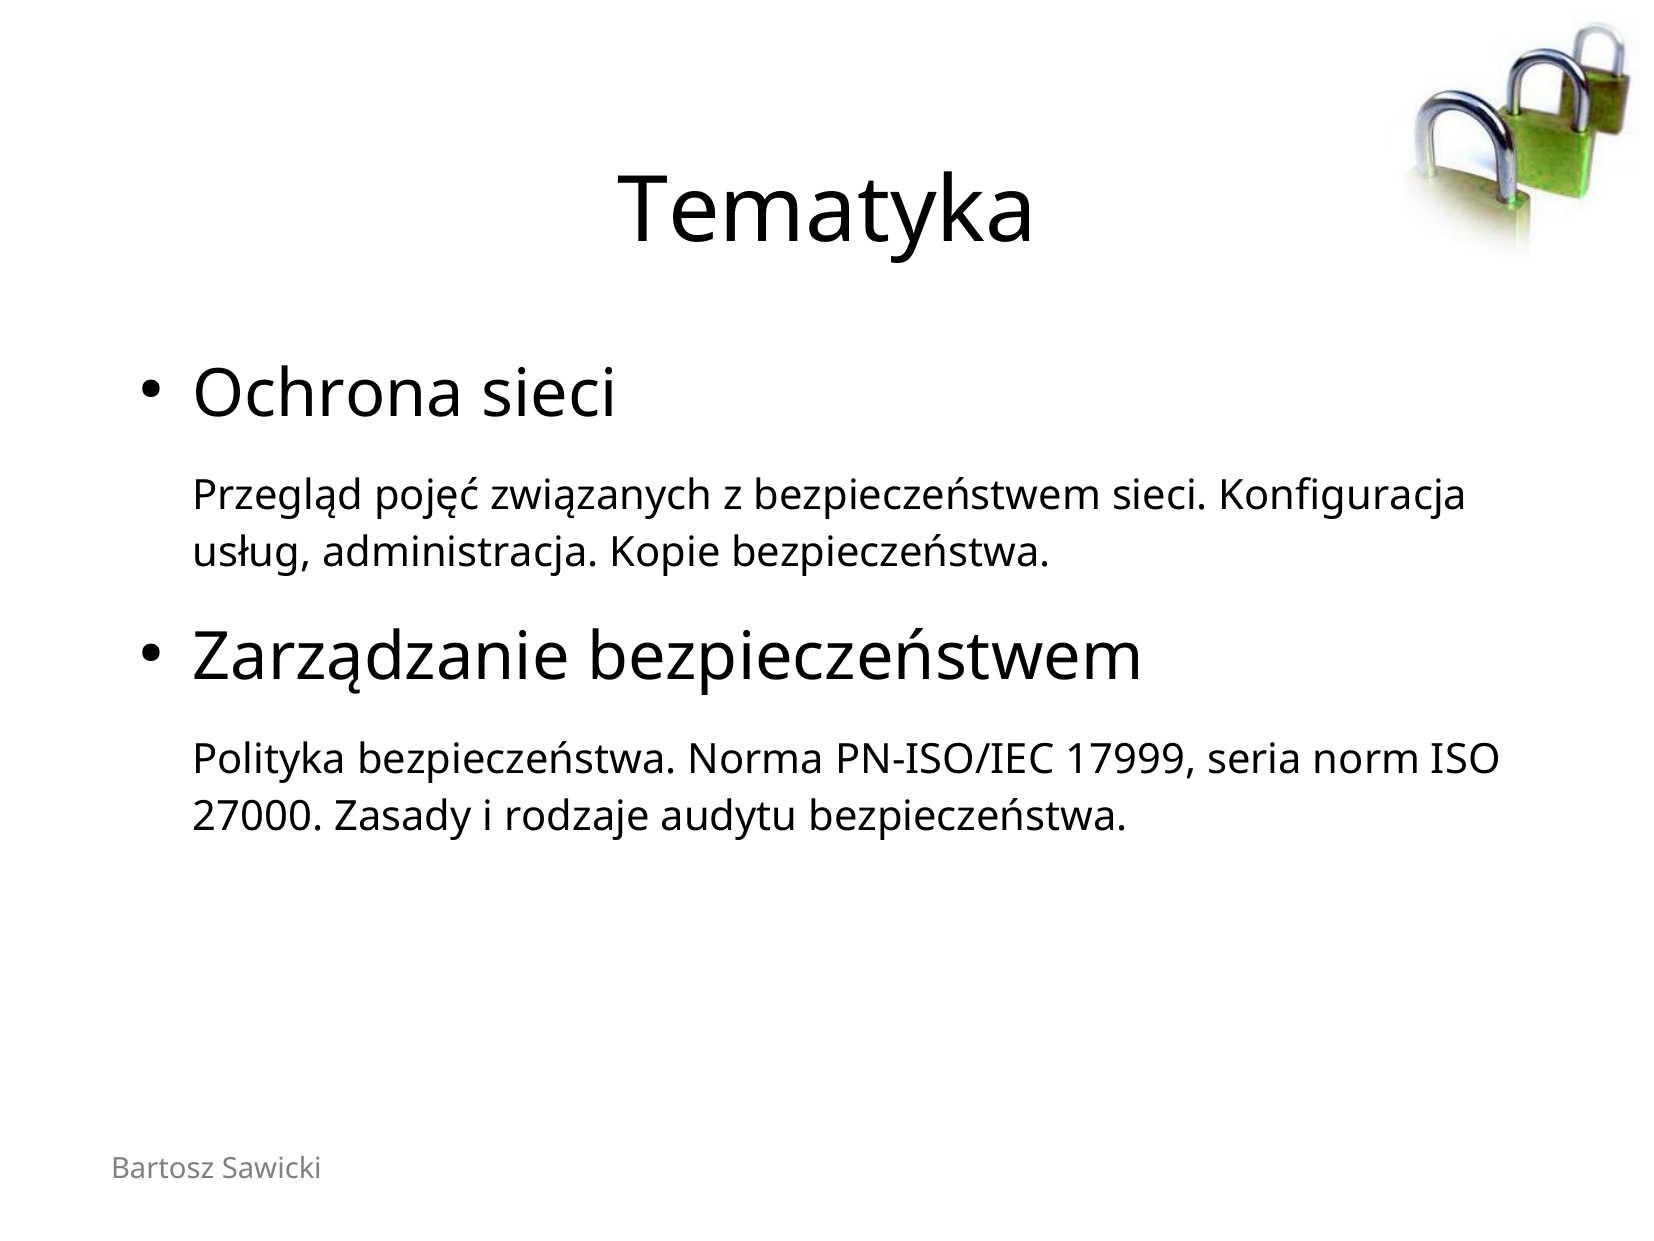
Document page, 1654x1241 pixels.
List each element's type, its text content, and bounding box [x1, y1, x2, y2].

picture [1385, 14, 1640, 266]
list Ochrona sieci Przegląd pojęć związanych z bezpieczeństwem sieci. Konfiguracja usług, administracja. Kopie bezpieczeństwa. Zarządzanie bezpieczeństwem Polityka bezpieczeństwa. Norma PN-ISO/IEC 17999, seria norm ISO 27000. Zasady i rodzaje audytu bezpieczeństwa. [121, 344, 1534, 1065]
title Tematyka [121, 102, 1534, 310]
